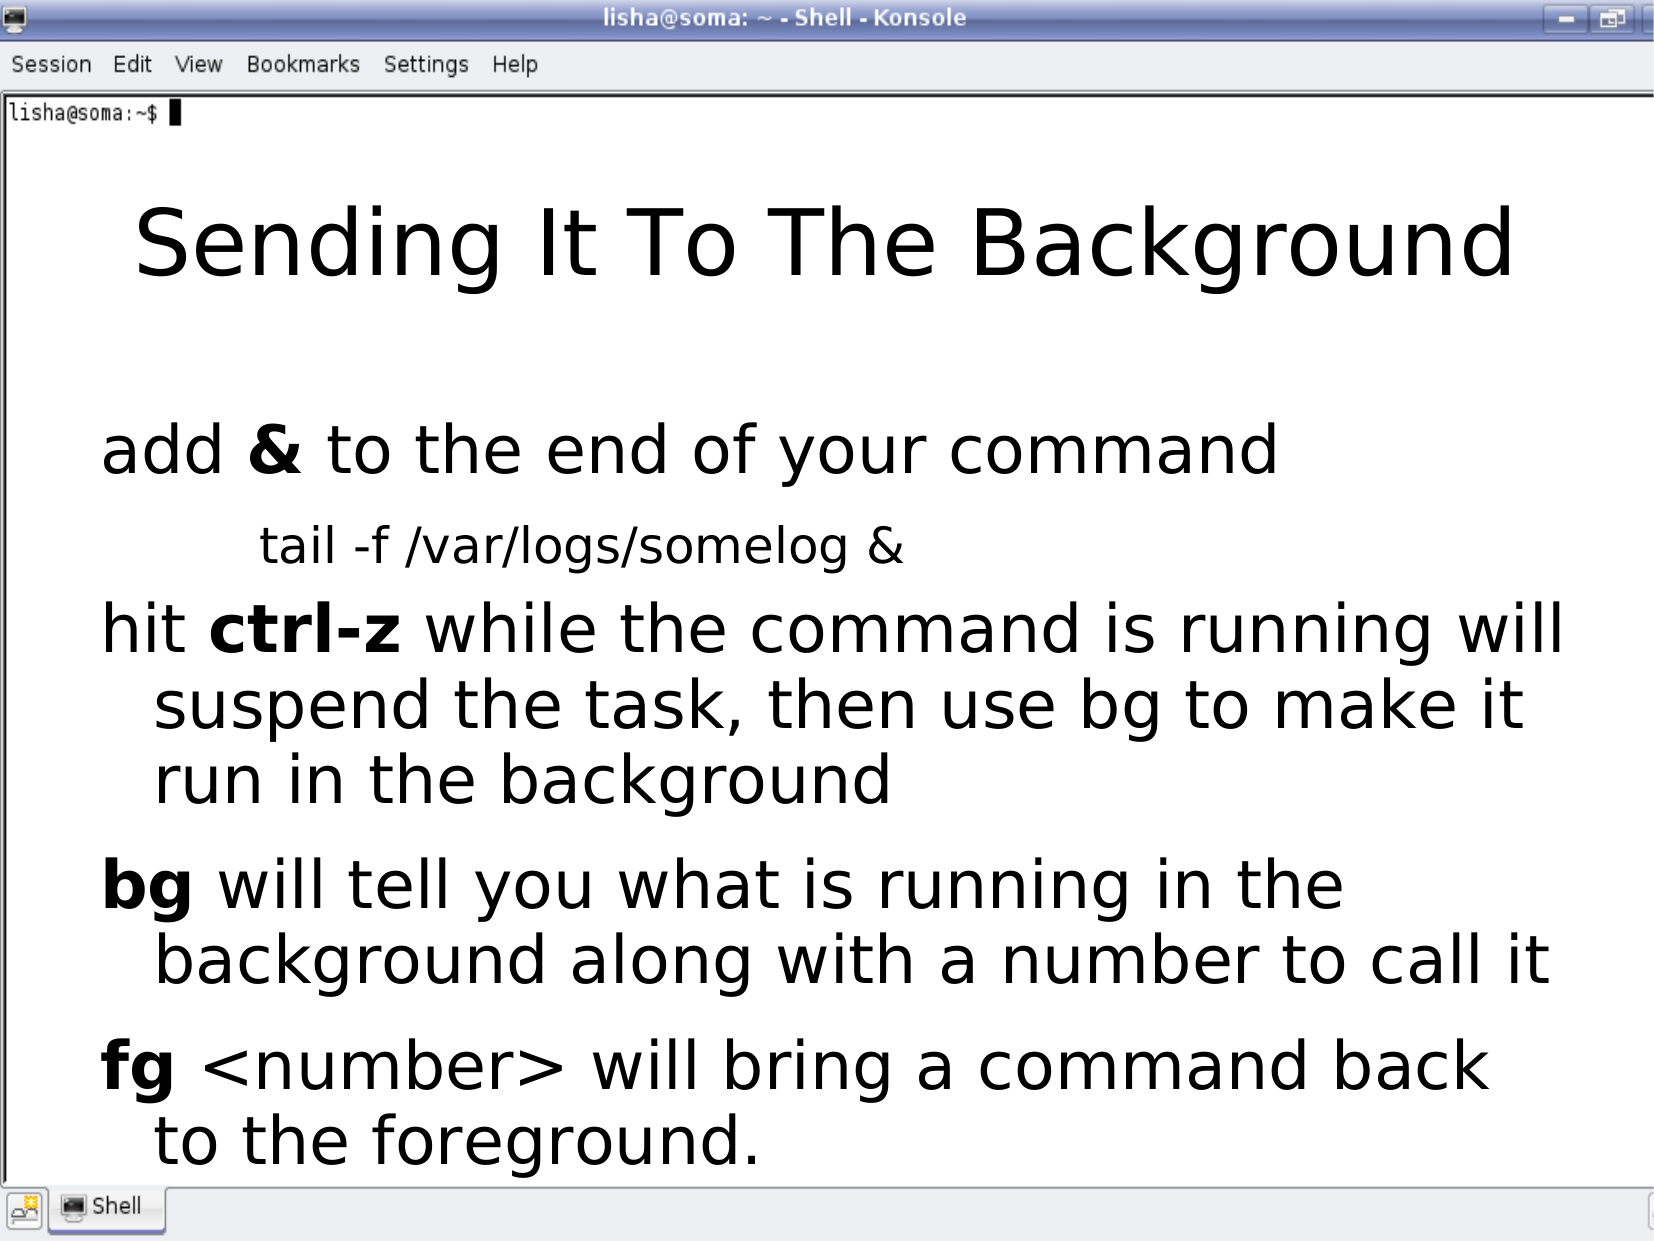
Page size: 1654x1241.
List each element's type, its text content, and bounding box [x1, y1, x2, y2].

list add & to the end of your command tail -f /var/logs/somelog & hit ctrl-z while the command is running will suspend the task, then use bg to make it run in the background bg will tell you what is running in the background along with a number to call it fg <number> will bring a command back to the foreground. [82, 412, 1571, 1182]
title Sending It To The Background [82, 149, 1571, 338]
picture [0, 0, 1654, 1241]
